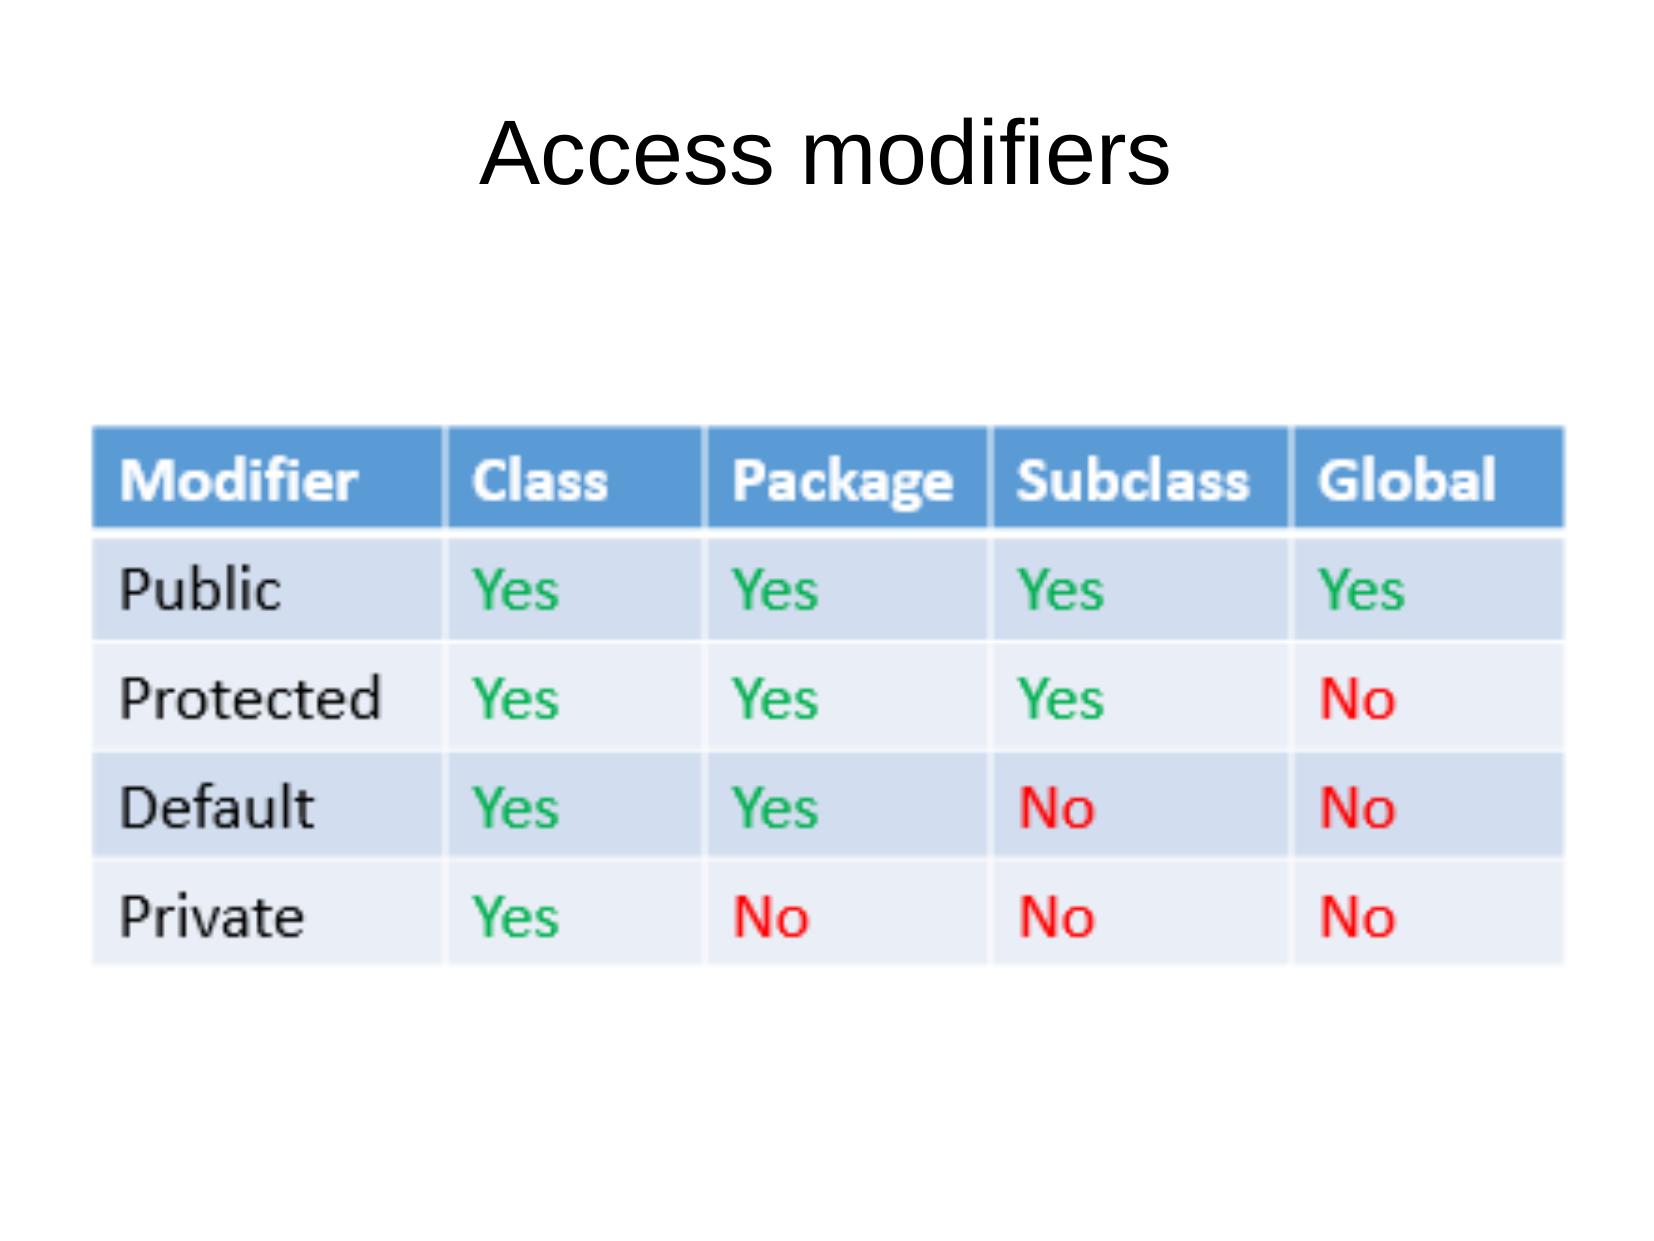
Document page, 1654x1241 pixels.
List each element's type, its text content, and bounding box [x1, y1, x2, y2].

picture [82, 423, 1571, 976]
title Access modifiers [82, 49, 1571, 257]
